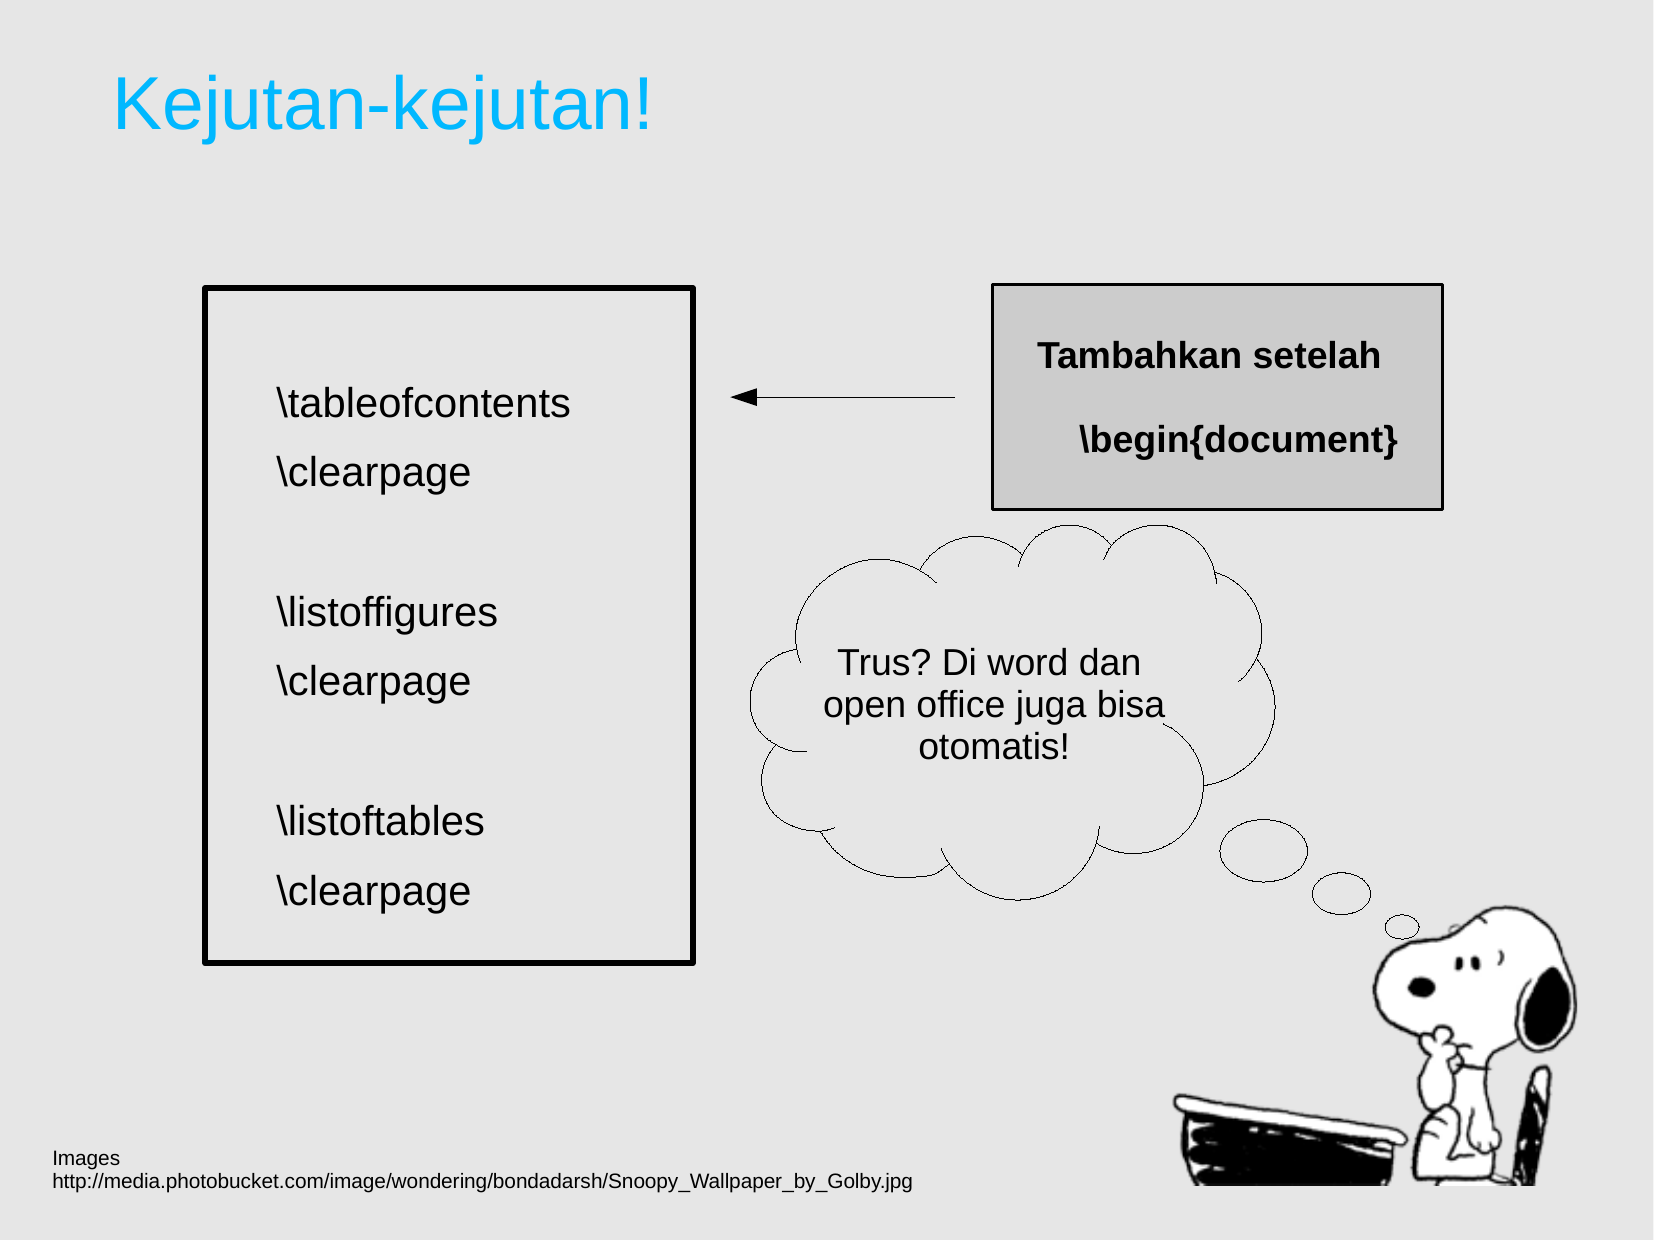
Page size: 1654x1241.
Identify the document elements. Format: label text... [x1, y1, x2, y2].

text_box Images http://media.photobucket.com/image/wondering/bondadarsh/Snoopy_Wallpaper_by_Golby.jpg [37, 1139, 987, 1201]
subtitle \tableofcontents \clearpage \listoffigures \clearpage \listoftables \clearpage [276, 365, 614, 904]
text_box Trus? Di word dan open office juga bisa otomatis! [1219, 819, 1308, 883]
text_box Trus? Di word dan open office juga bisa otomatis! [750, 525, 1276, 901]
text_box Trus? Di word dan open office juga bisa otomatis! [1312, 872, 1371, 915]
title Kejutan-kejutan! [112, 56, 1571, 151]
text_box Tambahkan setelah \begin{document} [992, 284, 1443, 510]
picture [1162, 899, 1580, 1186]
